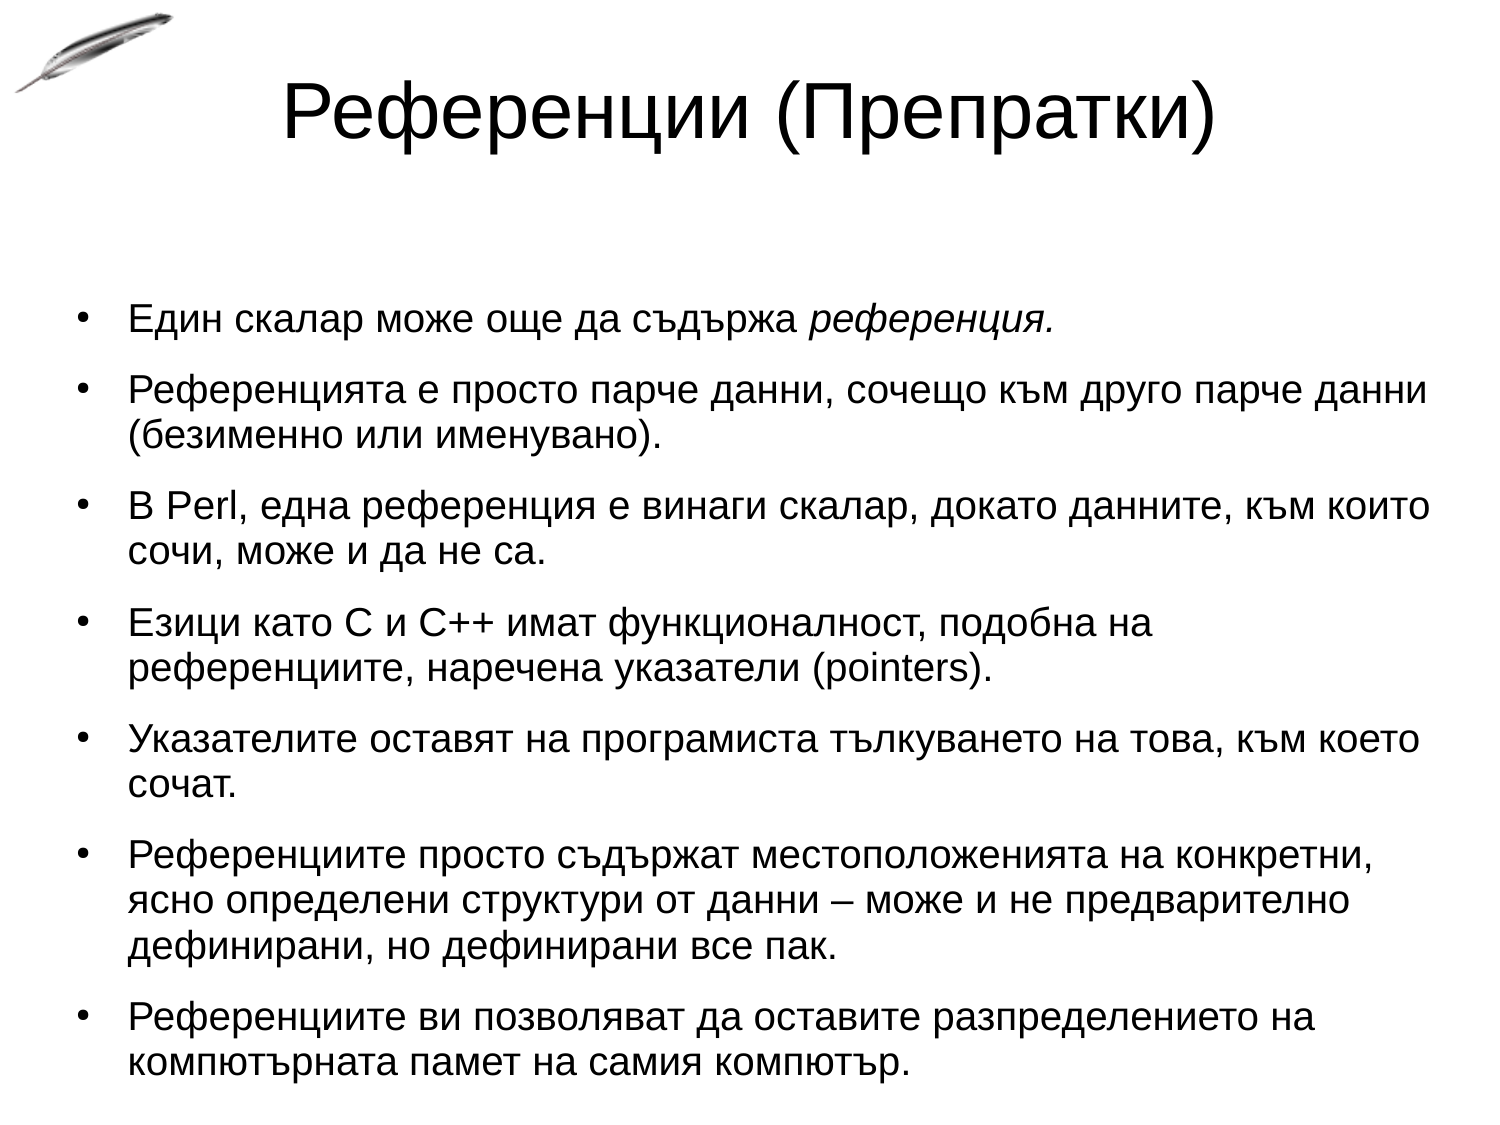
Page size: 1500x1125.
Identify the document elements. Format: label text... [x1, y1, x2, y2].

list Един скалар може още да съдържа референция. Референцията е просто парче данни, сочещо към друго парче данни (безименно или именувано). В Perl, една референция е винаги скалар, докато данните, към които сочи, може и да не са. Езици като C и C++ имат функционалност, подобна на референциите, наречена указатели (pointers). Указателите оставят на програмиста тълкуването на това, към което сочат. Референциите просто съдържат местоположенията на конкретни, ясно определени структури от данни – може и не предварително дефинирани, но дефинирани все пак. Референциите ви позволяват да оставите разпределението на компютърната памет на самия компютър. [59, 295, 1453, 1092]
title Референции (Препратки) [75, 44, 1425, 178]
picture [11, 11, 179, 95]
